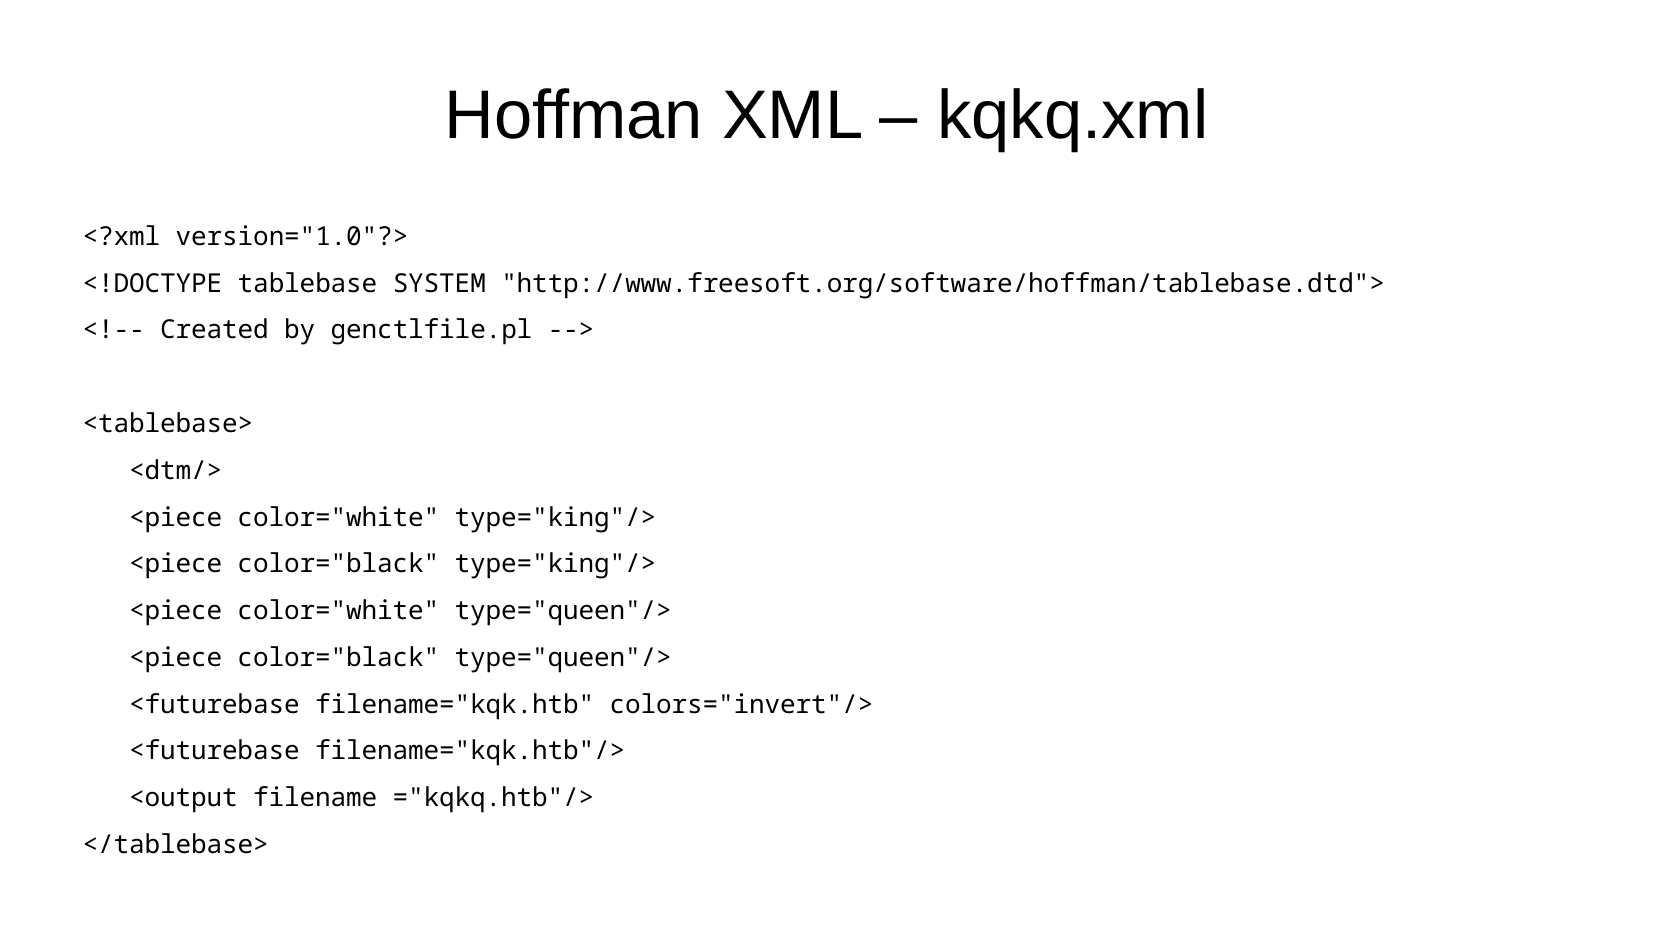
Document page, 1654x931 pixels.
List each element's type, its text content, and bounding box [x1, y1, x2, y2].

title Hoffman XML – kqkq.xml [82, 37, 1571, 193]
list <?xml version="1.0"?> <!DOCTYPE tablebase SYSTEM "http://www.freesoft.org/software/hoffman/tablebase.dtd"> <!-- Created by genctlfile.pl --> <tablebase> <dtm/> <piece color="white" type="king"/> <piece color="black" type="king"/> <piece color="white" type="queen"/> <piece color="black" type="queen"/> <futurebase filename="kqk.htb" colors="invert"/> <futurebase filename="kqk.htb"/> <output filename ="kqkq.htb"/> </tablebase> [82, 217, 1571, 863]
